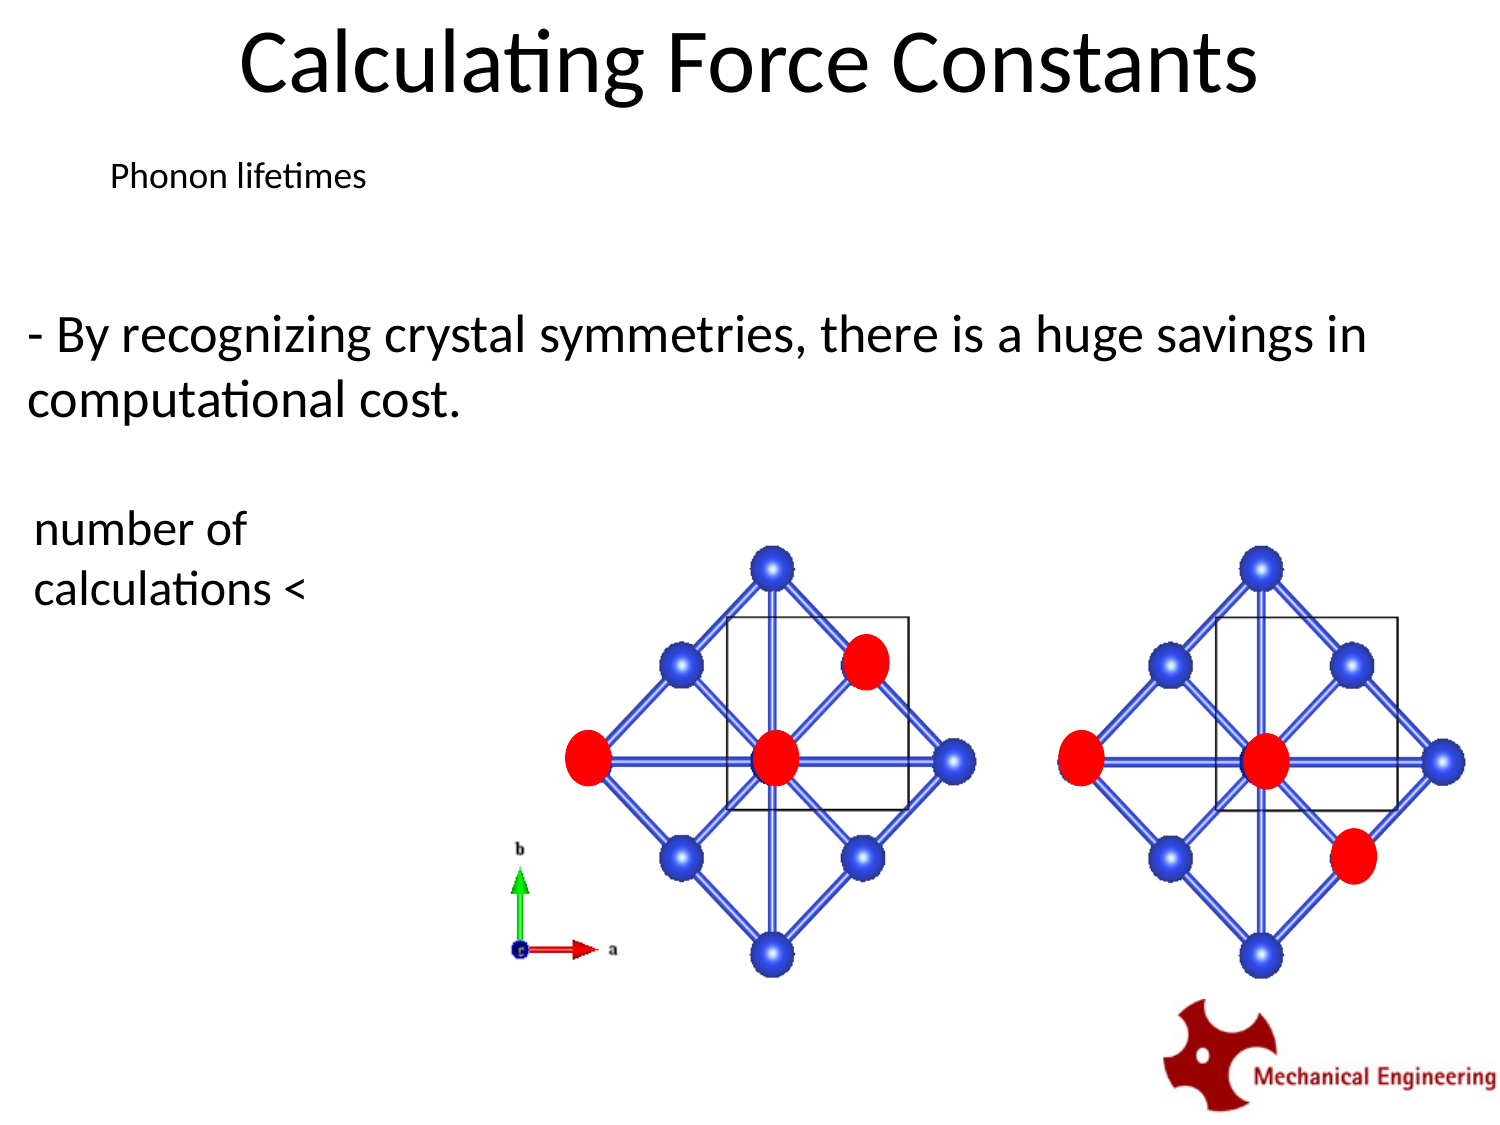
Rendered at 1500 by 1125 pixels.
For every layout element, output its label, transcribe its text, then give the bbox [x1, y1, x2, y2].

title - By recognizing crystal symmetries, there is a huge savings in computational cost. [12, 249, 1500, 478]
text_box [1332, 830, 1375, 883]
text_box [755, 731, 798, 785]
text_box Calculating Force Constants [75, 0, 1426, 150]
picture [485, 540, 986, 987]
picture [1055, 540, 1476, 988]
text_box Phonon lifetimes [95, 150, 558, 205]
text_box number of calculations < [18, 487, 486, 623]
text_box [567, 731, 610, 785]
text_box [1245, 735, 1288, 788]
text_box [1060, 731, 1103, 785]
text_box [845, 636, 888, 689]
